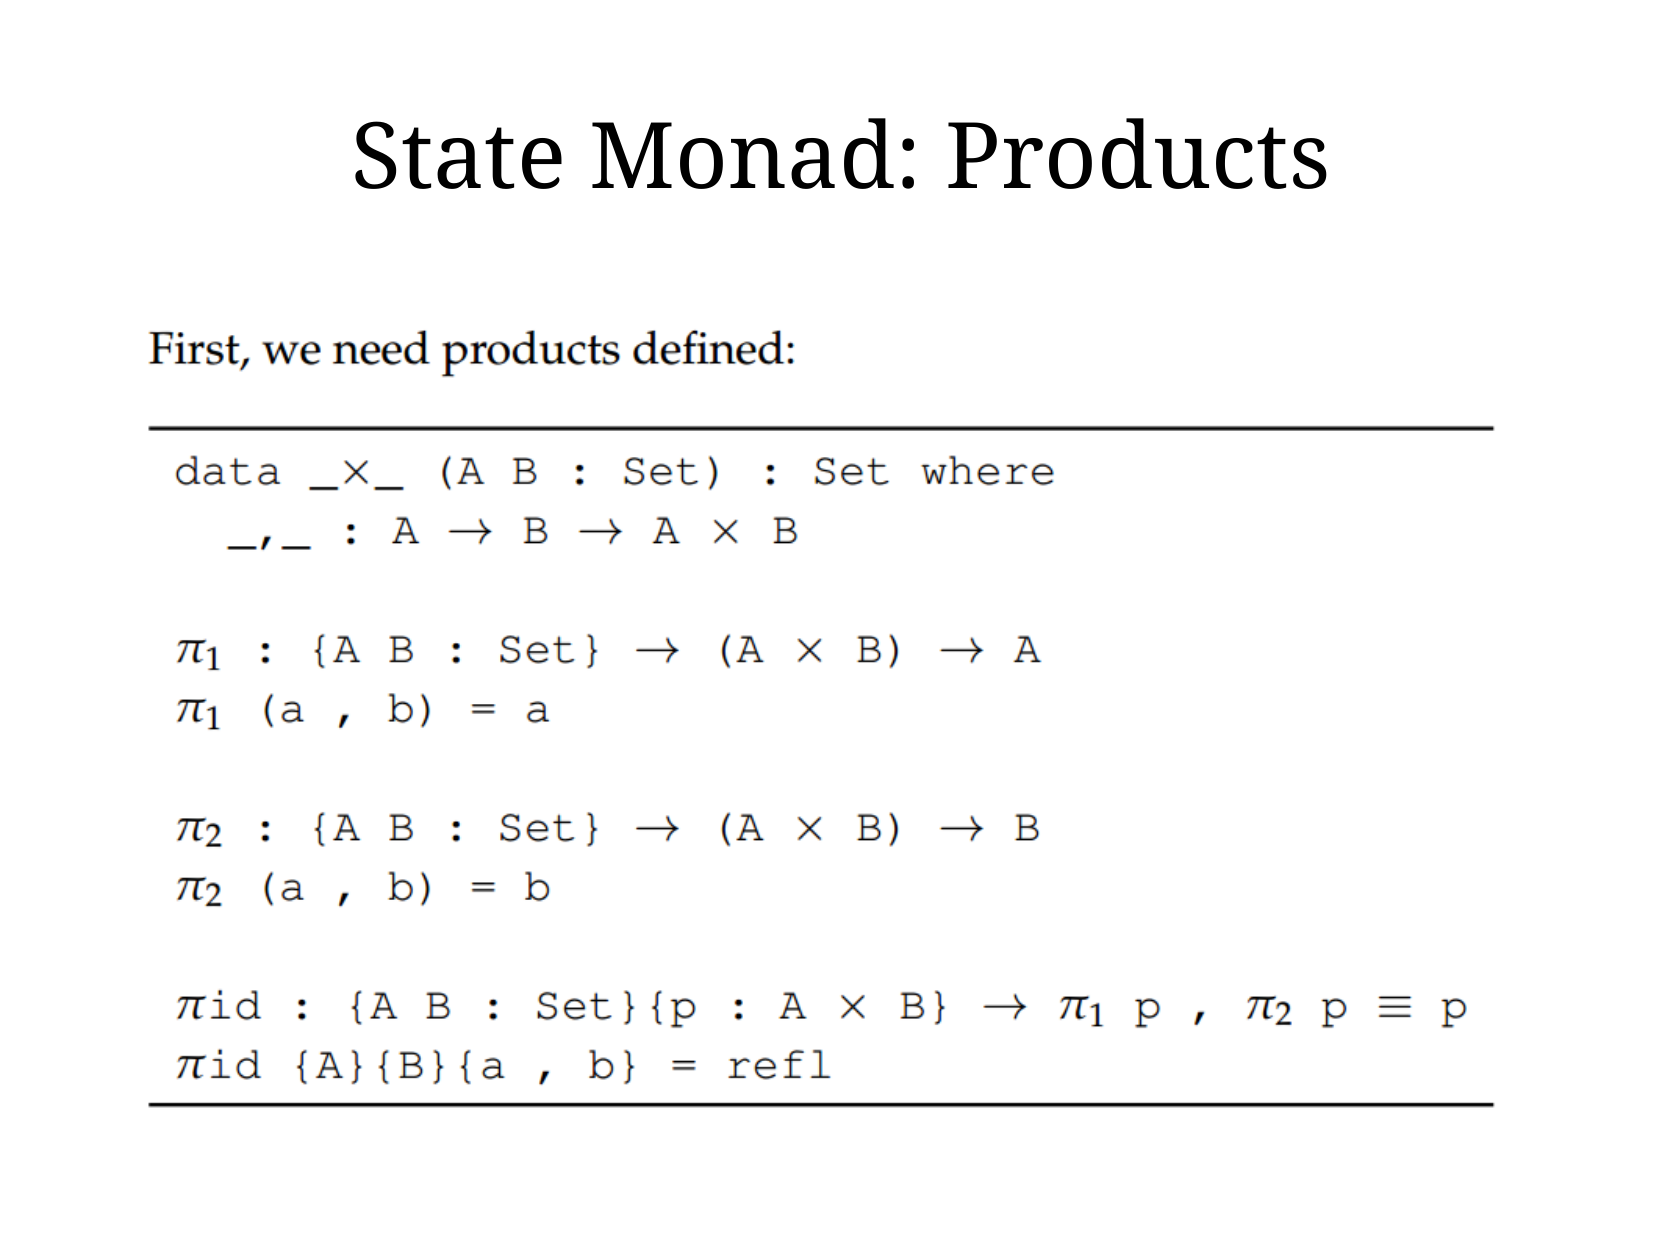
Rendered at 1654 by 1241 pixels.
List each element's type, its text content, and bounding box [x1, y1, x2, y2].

picture [141, 320, 1506, 1123]
title State Monad: Products [59, 22, 1625, 284]
